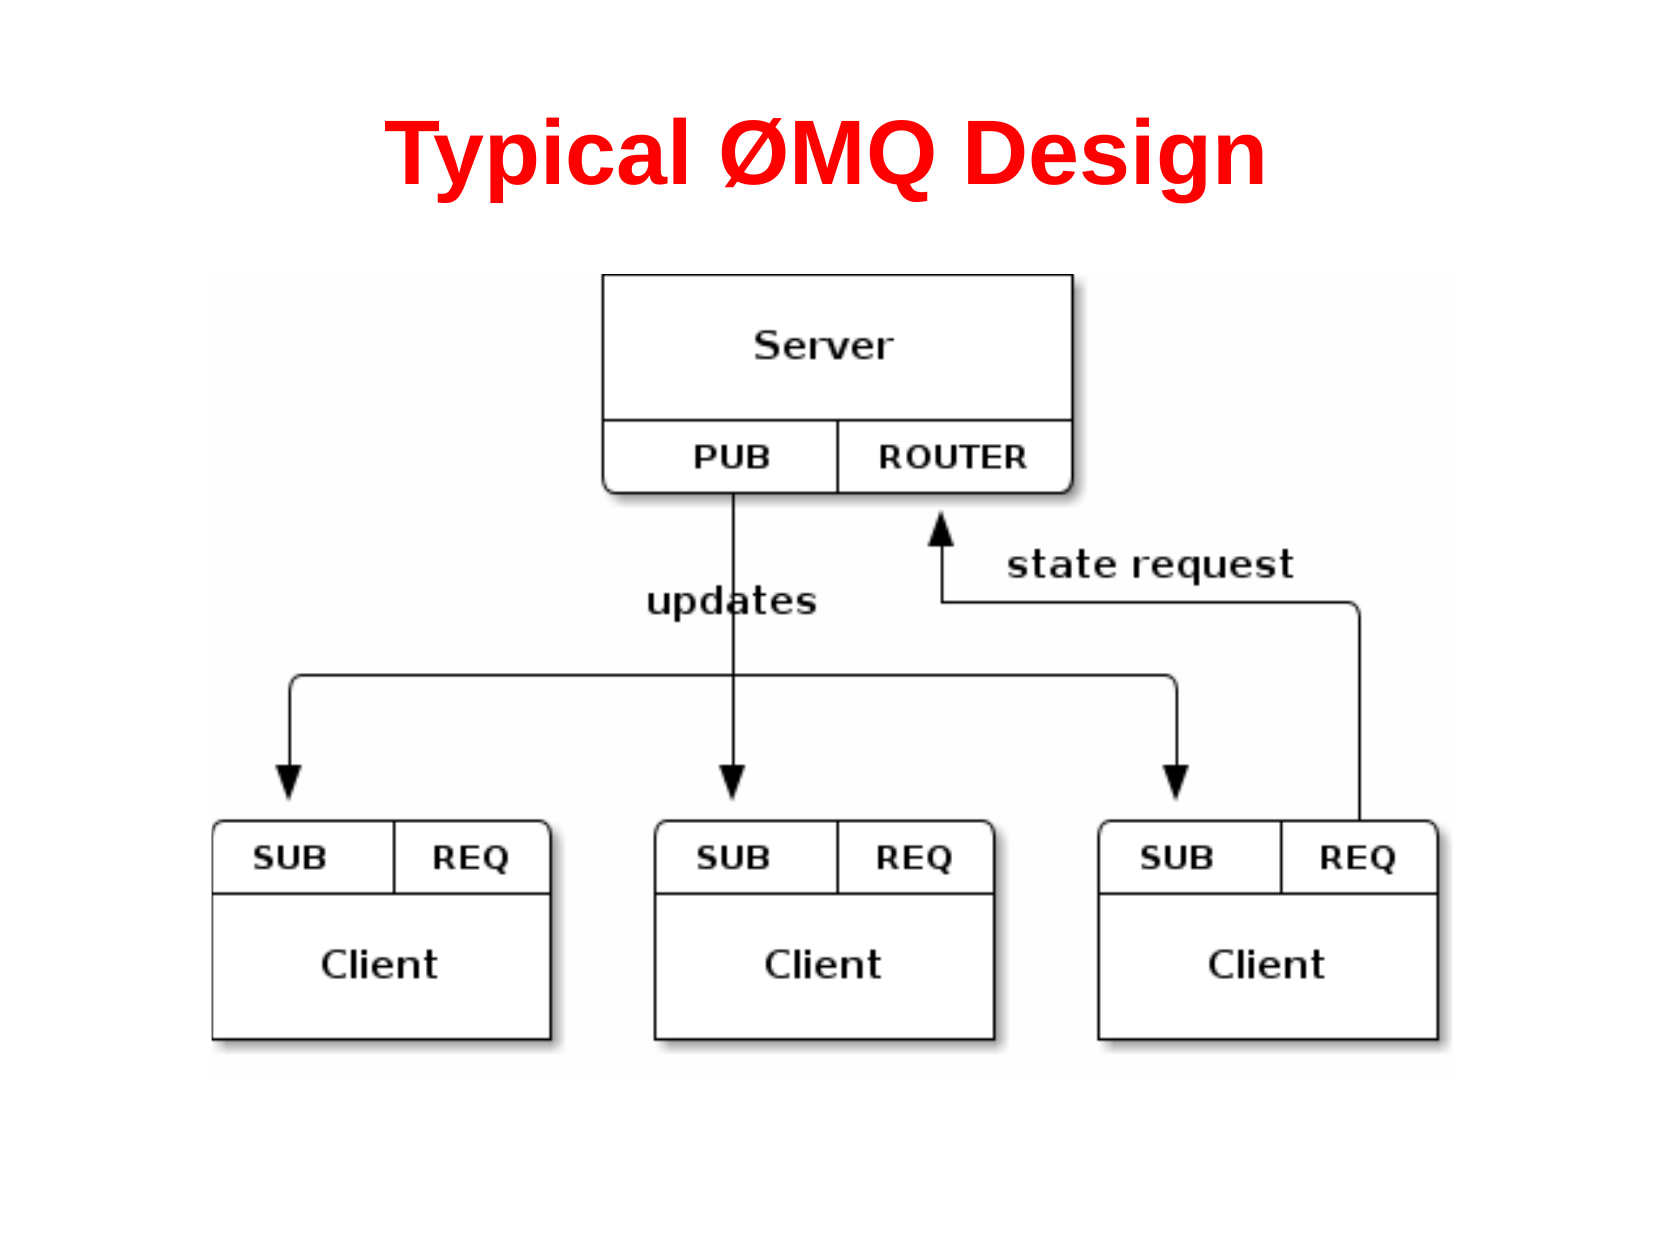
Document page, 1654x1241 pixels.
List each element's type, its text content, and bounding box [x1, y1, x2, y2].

picture [211, 274, 1453, 1079]
title Typical ØMQ Design [82, 49, 1571, 257]
